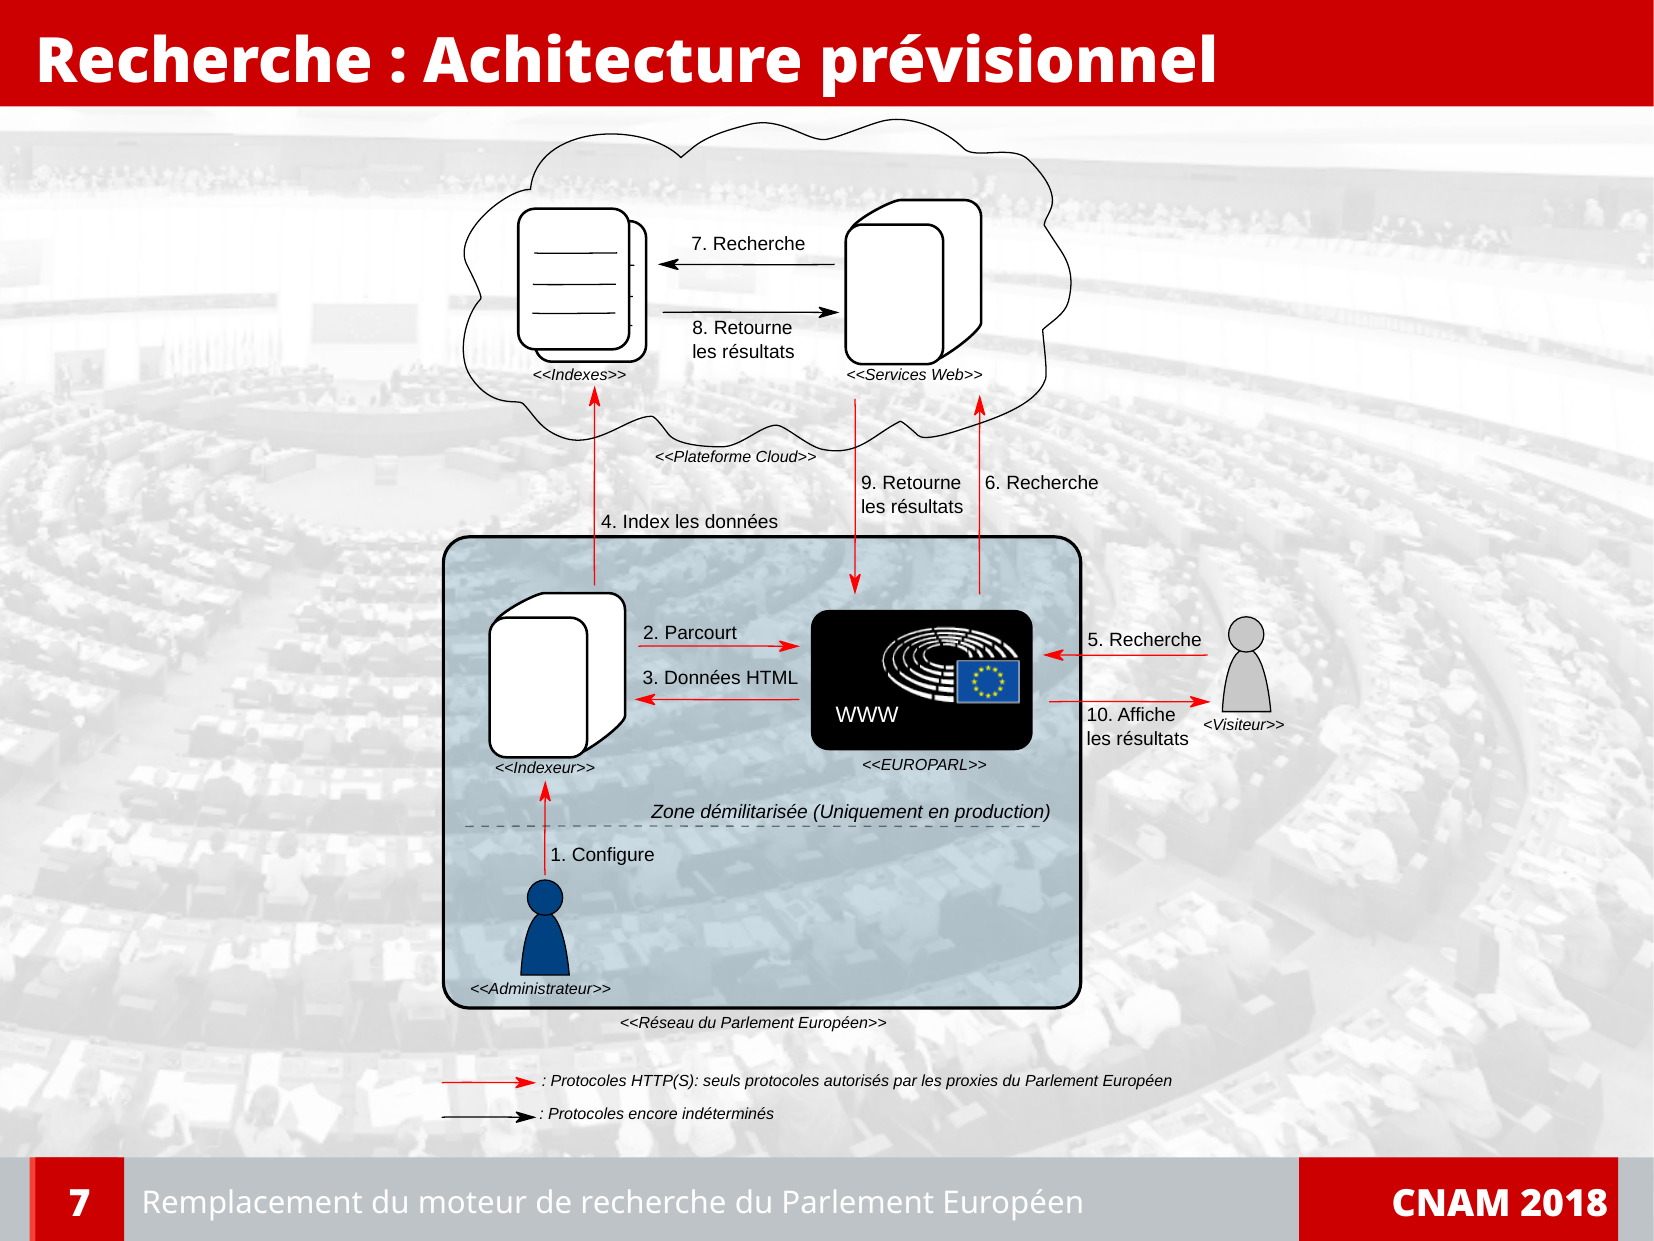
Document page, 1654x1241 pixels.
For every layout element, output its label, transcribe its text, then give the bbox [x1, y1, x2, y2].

picture [0, 107, 1654, 1170]
title Recherche : Achitecture prévisionnel [35, 0, 1571, 101]
